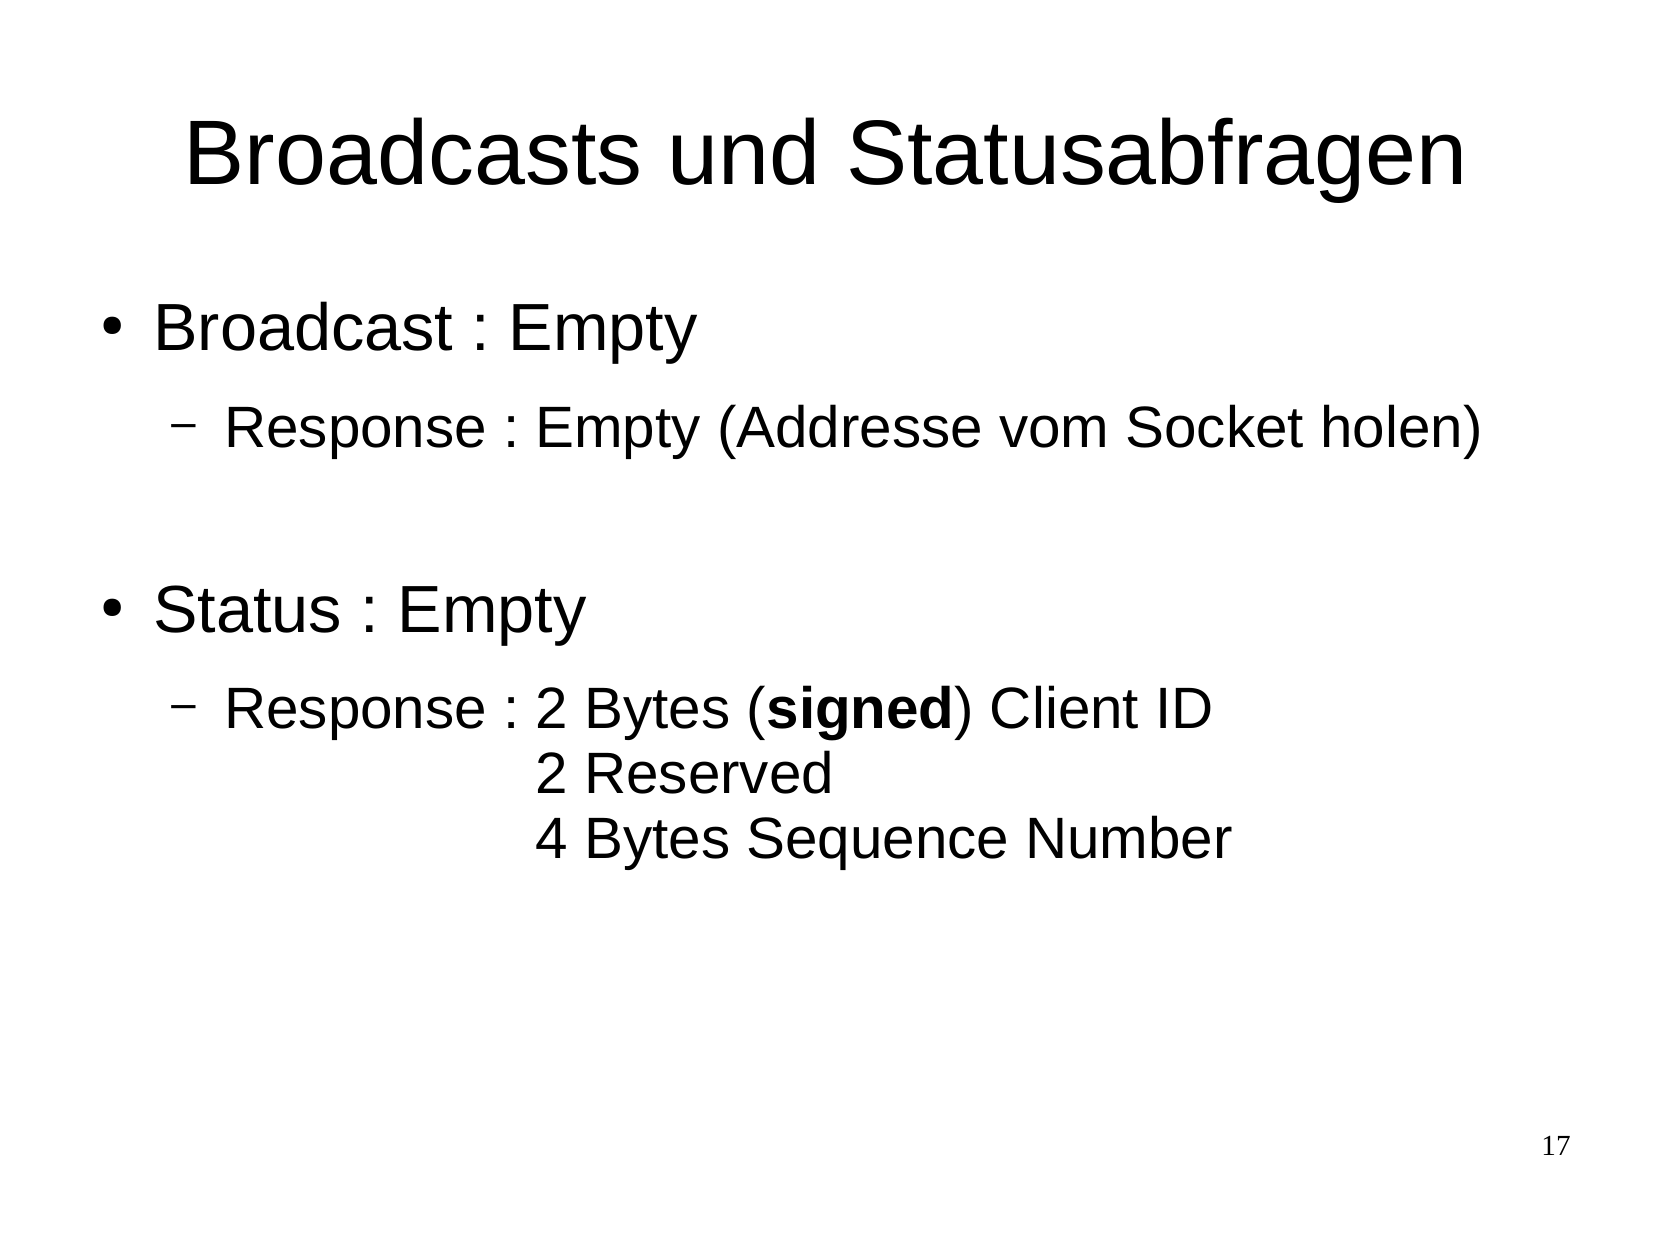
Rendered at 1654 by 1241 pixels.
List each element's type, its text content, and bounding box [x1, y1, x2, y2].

title Broadcasts und Statusabfragen [82, 49, 1571, 257]
list Broadcast : Empty Response : Empty (Addresse vom Socket holen) Status : Empty Response : 2 Bytes (signed) Client ID 2 Reserved 4 Bytes Sequence Number [82, 290, 1571, 1109]
